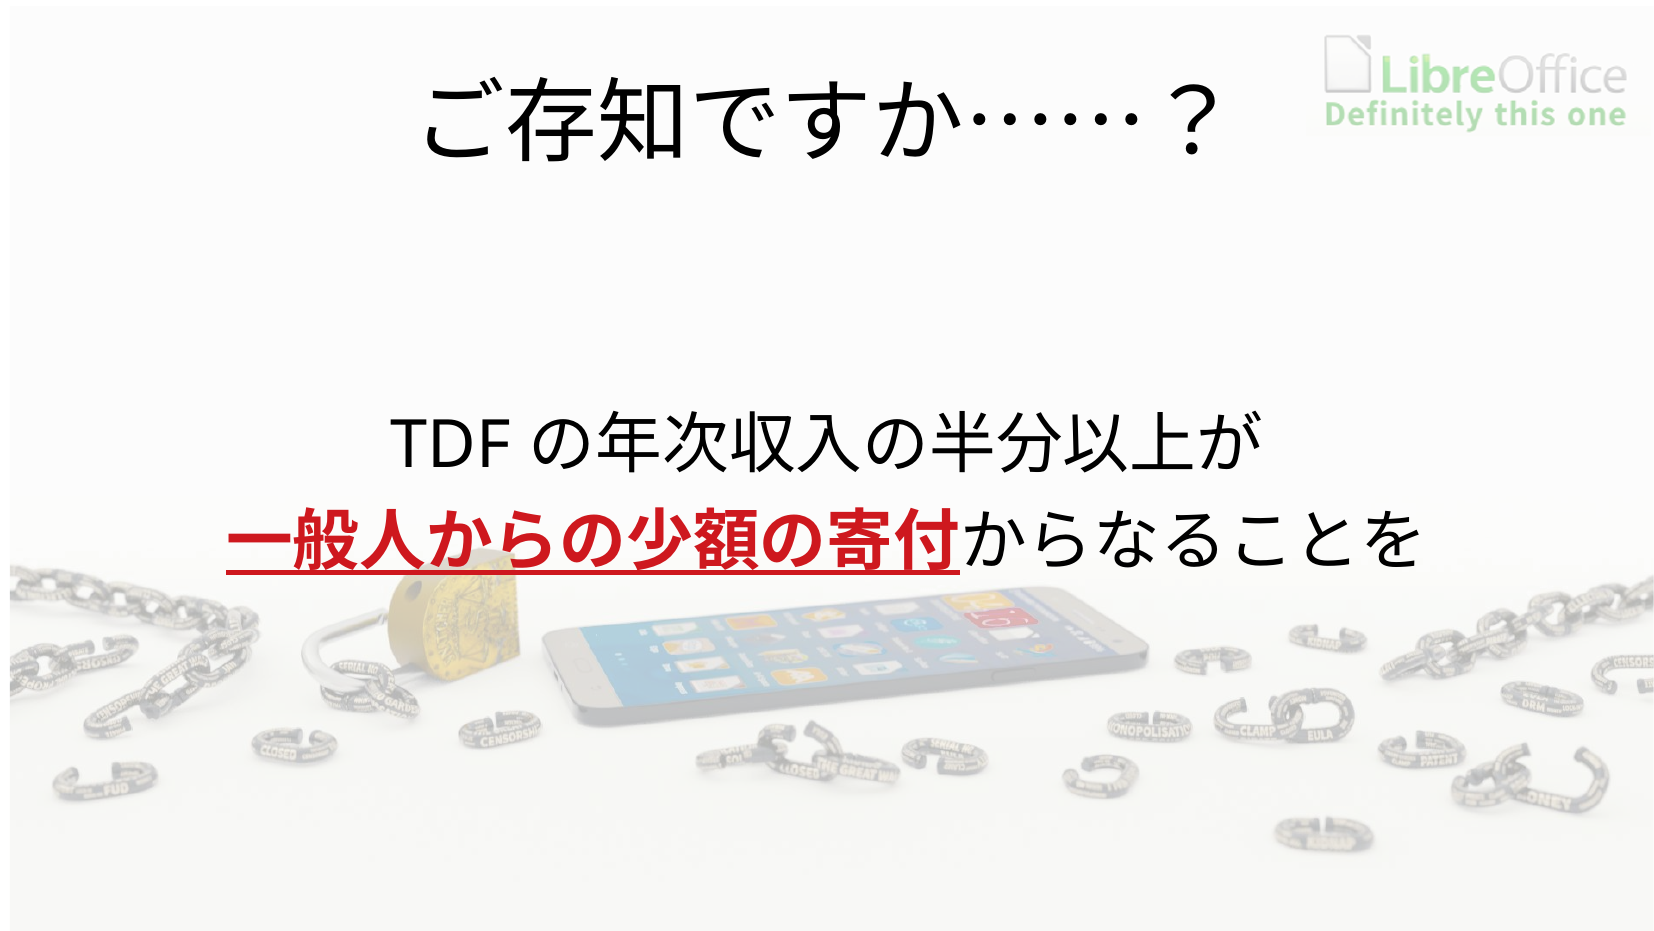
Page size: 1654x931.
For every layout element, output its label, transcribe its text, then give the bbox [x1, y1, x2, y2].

subtitle TDFの年次収入の半分以上が 一般人からの少額の寄付からなることを [82, 217, 1571, 758]
picture [9, 6, 1654, 931]
title ご存知ですか……？ [82, 37, 1571, 193]
